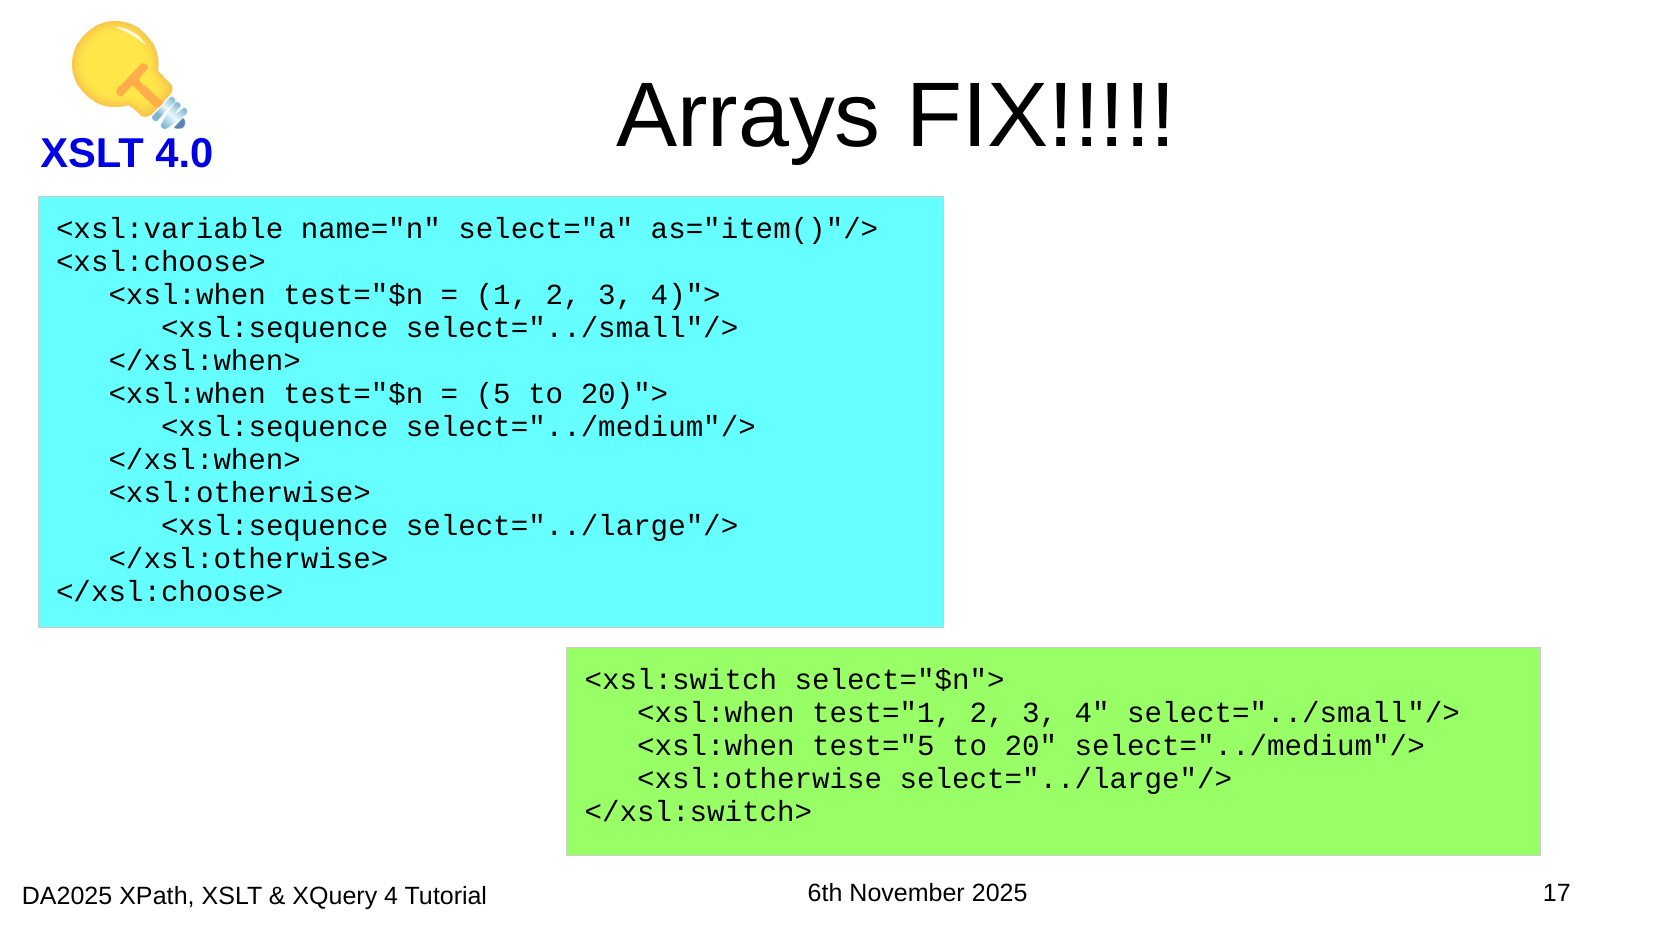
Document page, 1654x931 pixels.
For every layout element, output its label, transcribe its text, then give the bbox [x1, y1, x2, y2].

title Arrays FIX!!!!! [222, 37, 1571, 193]
text_box <xsl:variable name="n" select="a" as="item()"/> <xsl:choose> <xsl:when test="$n = (1, 2, 3, 4)"> <xsl:sequence select="../small"/> </xsl:when> <xsl:when test="$n = (5 to 20)"> <xsl:sequence select="../medium"/> </xsl:when> <xsl:otherwise> <xsl:sequence select="../large"/> </xsl:otherwise> </xsl:choose> [38, 196, 944, 628]
text_box <xsl:switch select="$n"> <xsl:when test="1, 2, 3, 4" select="../small"/> <xsl:when test="5 to 20" select="../medium"/> <xsl:otherwise select="../large"/> </xsl:switch> [566, 647, 1541, 856]
picture [72, 21, 187, 129]
